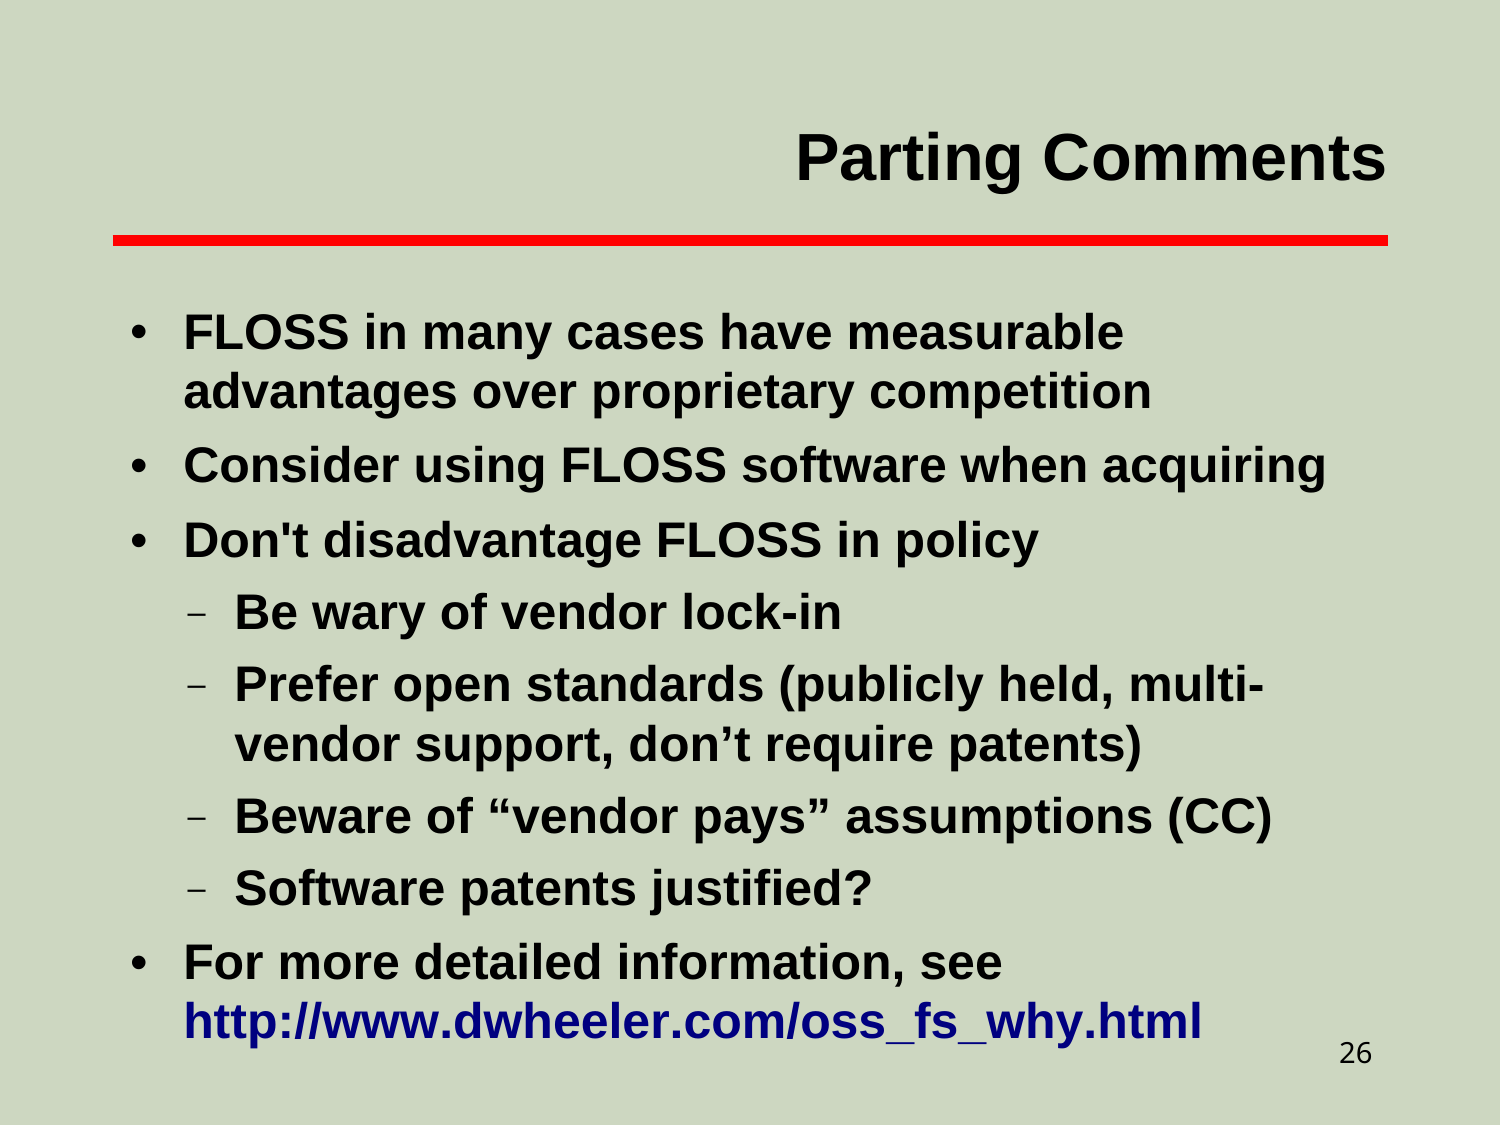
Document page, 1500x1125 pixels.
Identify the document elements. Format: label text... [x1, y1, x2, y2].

title Parting Comments [337, 77, 1388, 233]
list FLOSS in many cases have measurable advantages over proprietary competition Consider using FLOSS software when acquiring Don't disadvantage FLOSS in policy Be wary of vendor lock-in Prefer open standards (publicly held, multi-vendor support, don’t require patents) Beware of “vendor pays” assumptions (CC) Software patents justified? For more detailed information, see http://www.dwheeler.com/oss_fs_why.html [112, 299, 1388, 1060]
